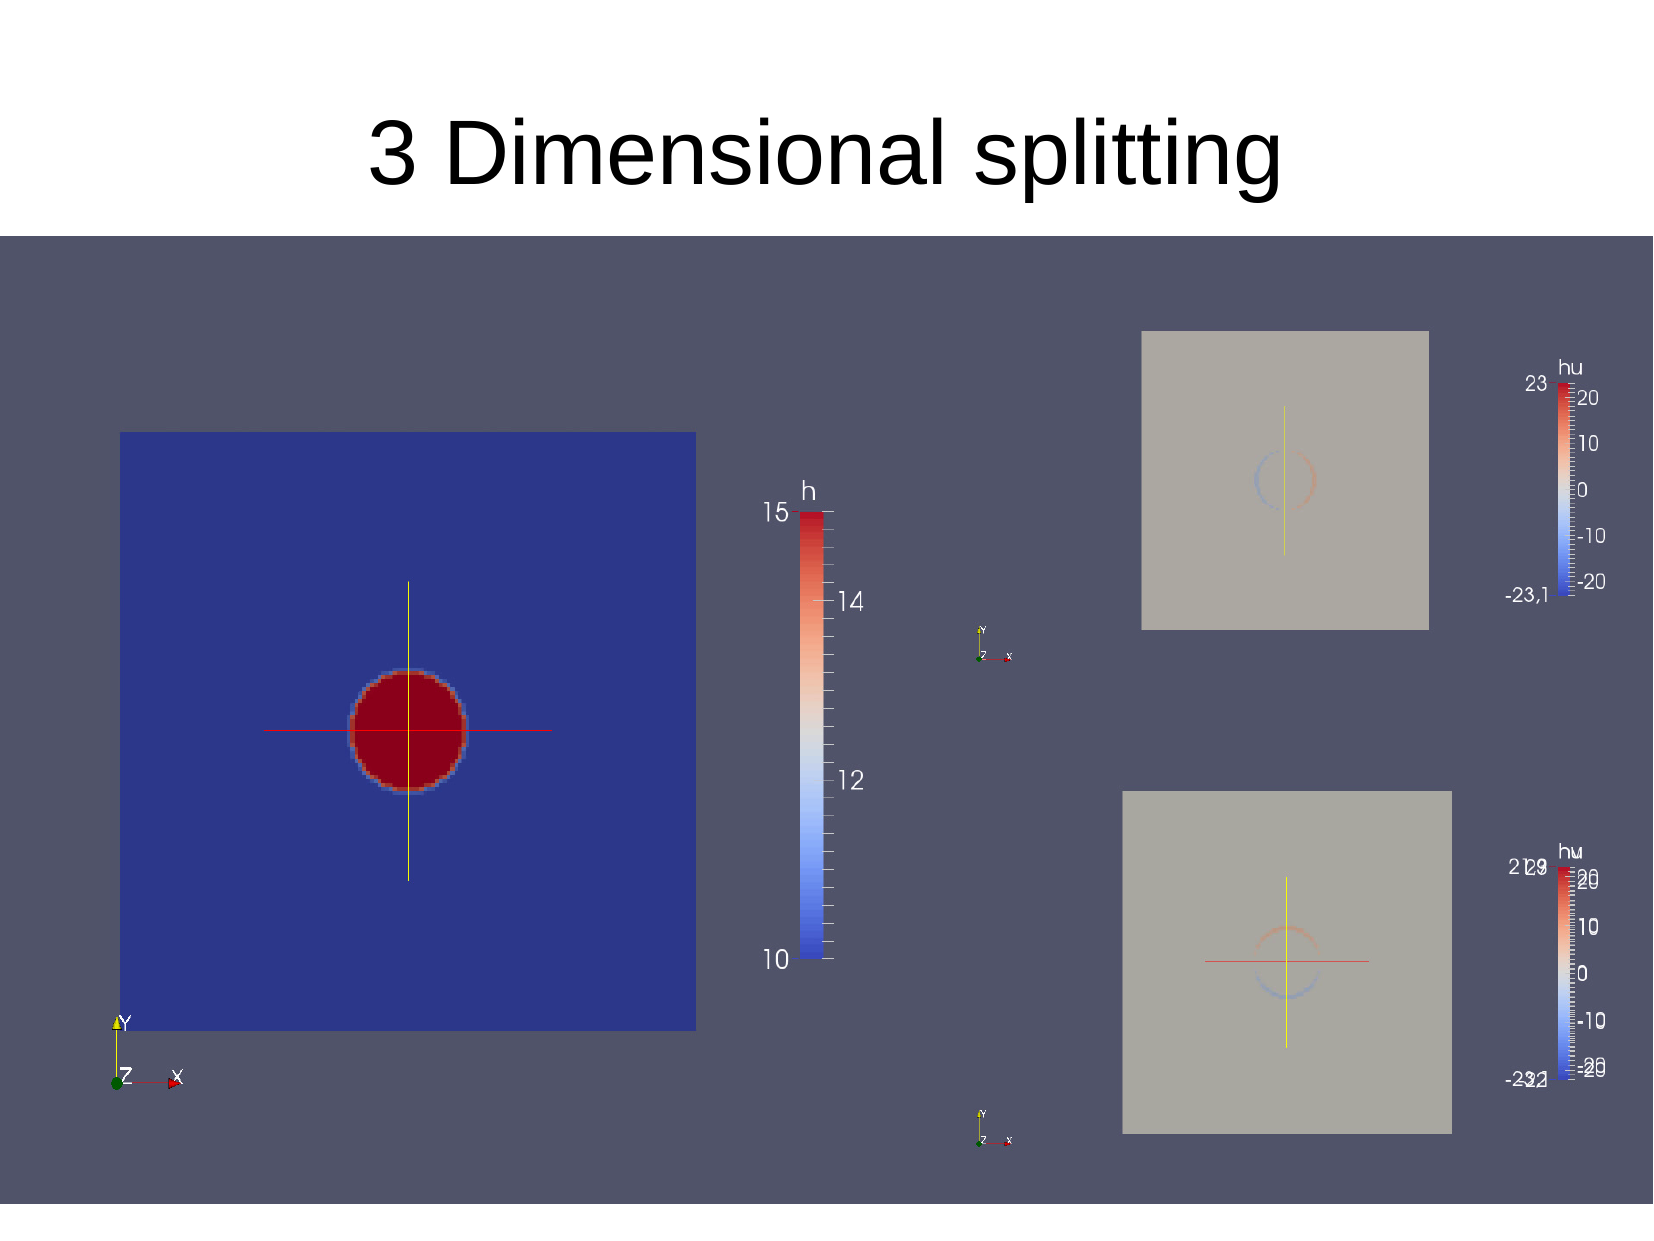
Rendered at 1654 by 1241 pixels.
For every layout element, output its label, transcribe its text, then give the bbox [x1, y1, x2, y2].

text_box [0, 236, 1654, 1205]
title 3 Dimensional splitting [82, 49, 1571, 236]
